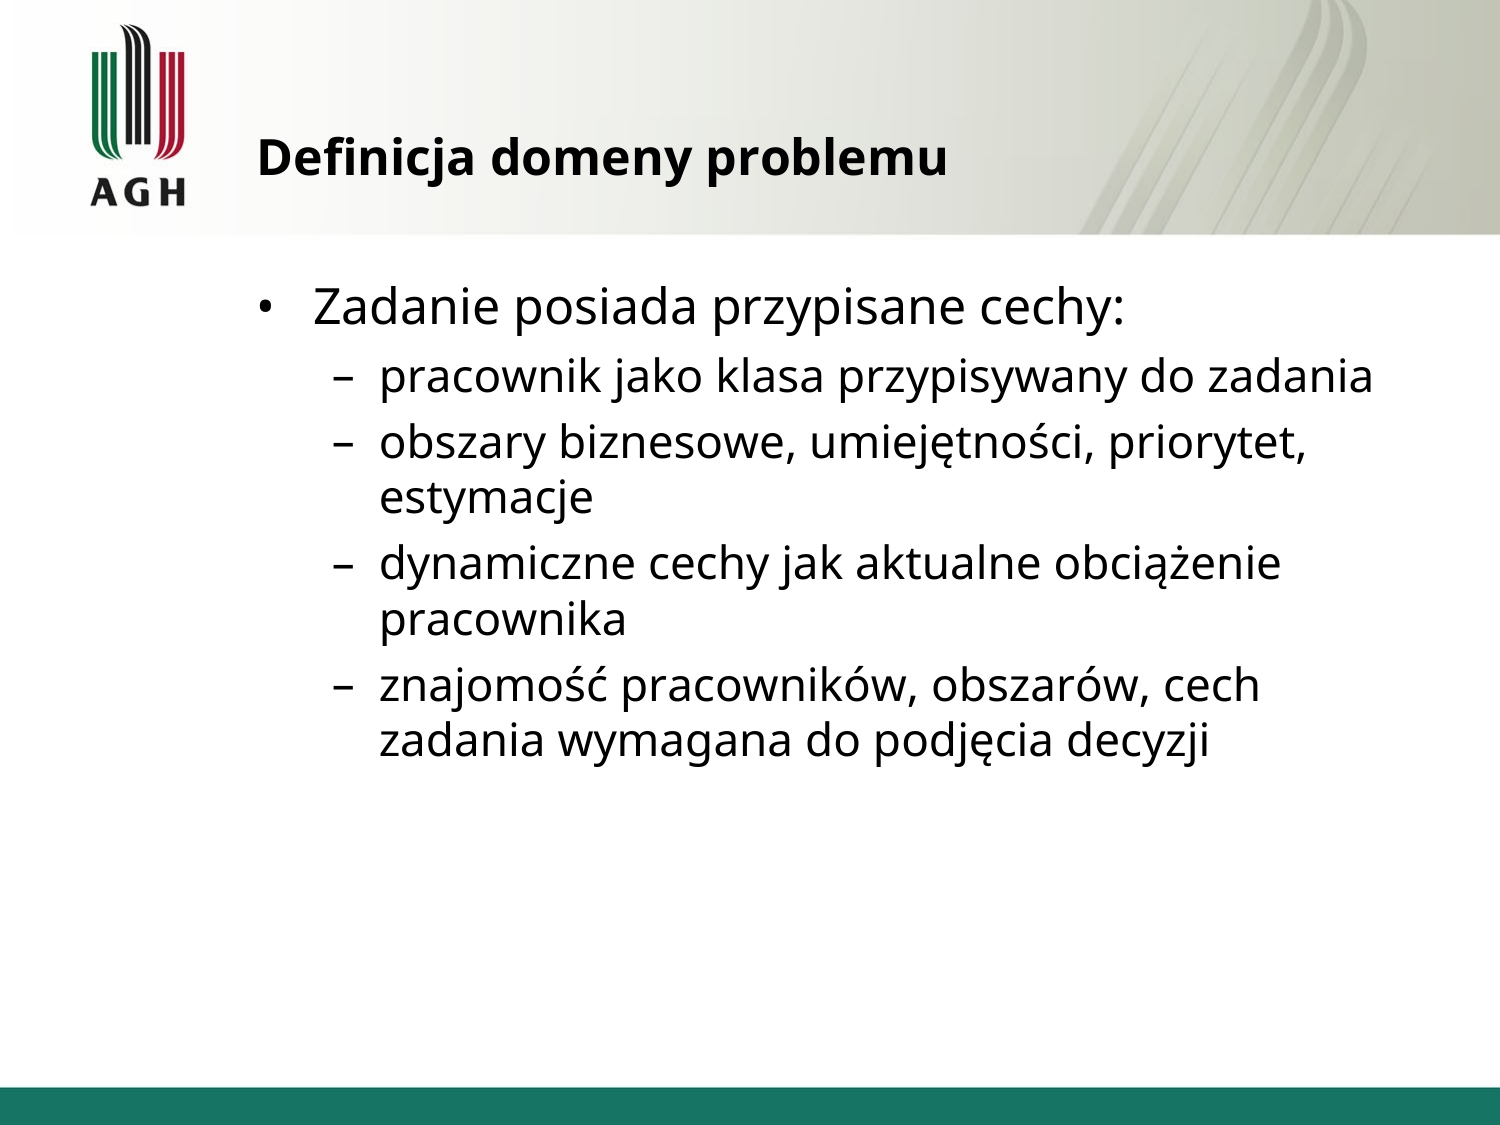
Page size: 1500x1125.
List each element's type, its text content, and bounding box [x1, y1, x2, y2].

list Zadanie posiada przypisane cechy: pracownik jako klasa przypisywany do zadania obszary biznesowe, umiejętności, priorytet, estymacje dynamiczne cechy jak aktualne obciążenie pracownika znajomość pracowników, obszarów, cech zadania wymagana do podjęcia decyzji [242, 267, 1425, 1005]
picture [0, 0, 1500, 1125]
title Definicja domeny problemu [242, 78, 1425, 233]
